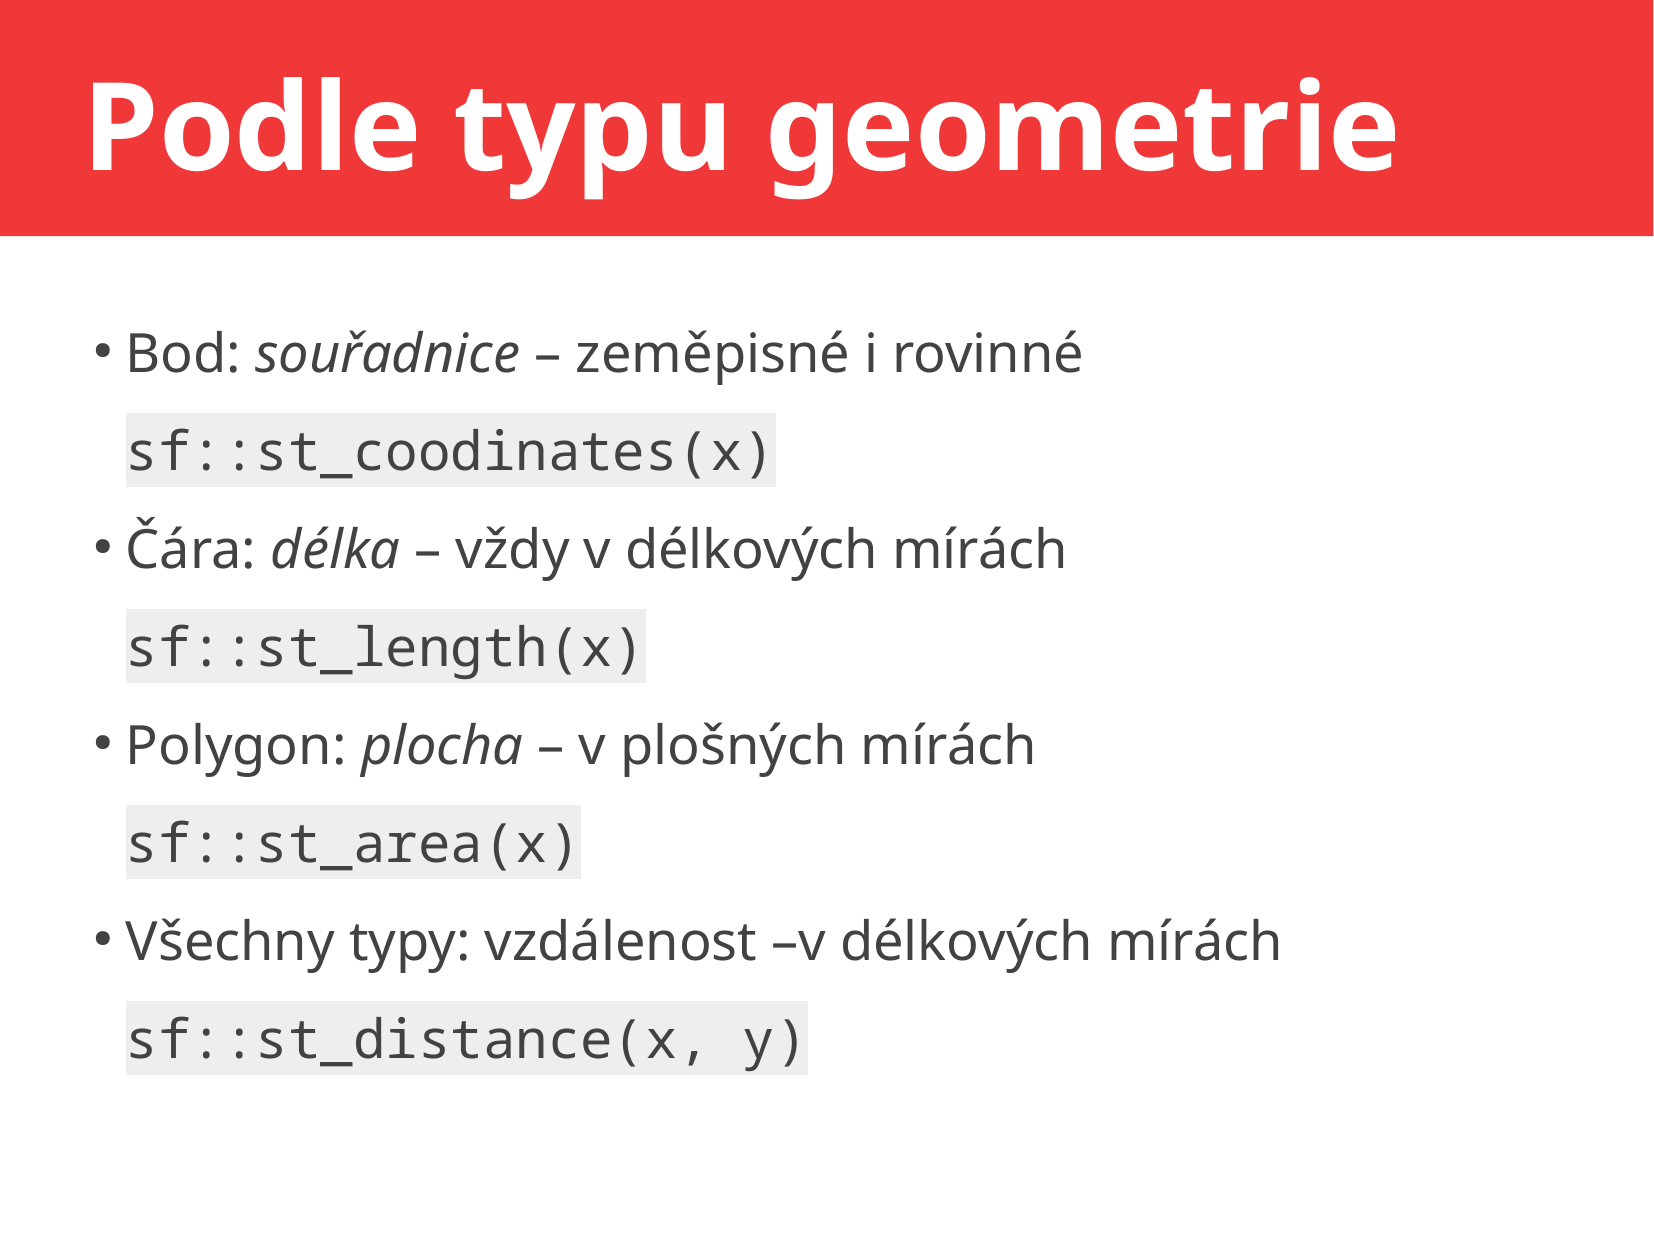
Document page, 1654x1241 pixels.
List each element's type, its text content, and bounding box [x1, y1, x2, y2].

title Podle typu geometrie [82, 19, 1571, 227]
list Bod: souřadnice – zeměpisné i rovinné sf::st_coodinates(x) Čára: délka – vždy v délkových mírách sf::st_length(x) Polygon: plocha – v plošných mírách sf::st_area(x) Všechny typy: vzdálenost –v délkových mírách sf::st_distance(x, y) [82, 314, 1563, 1080]
